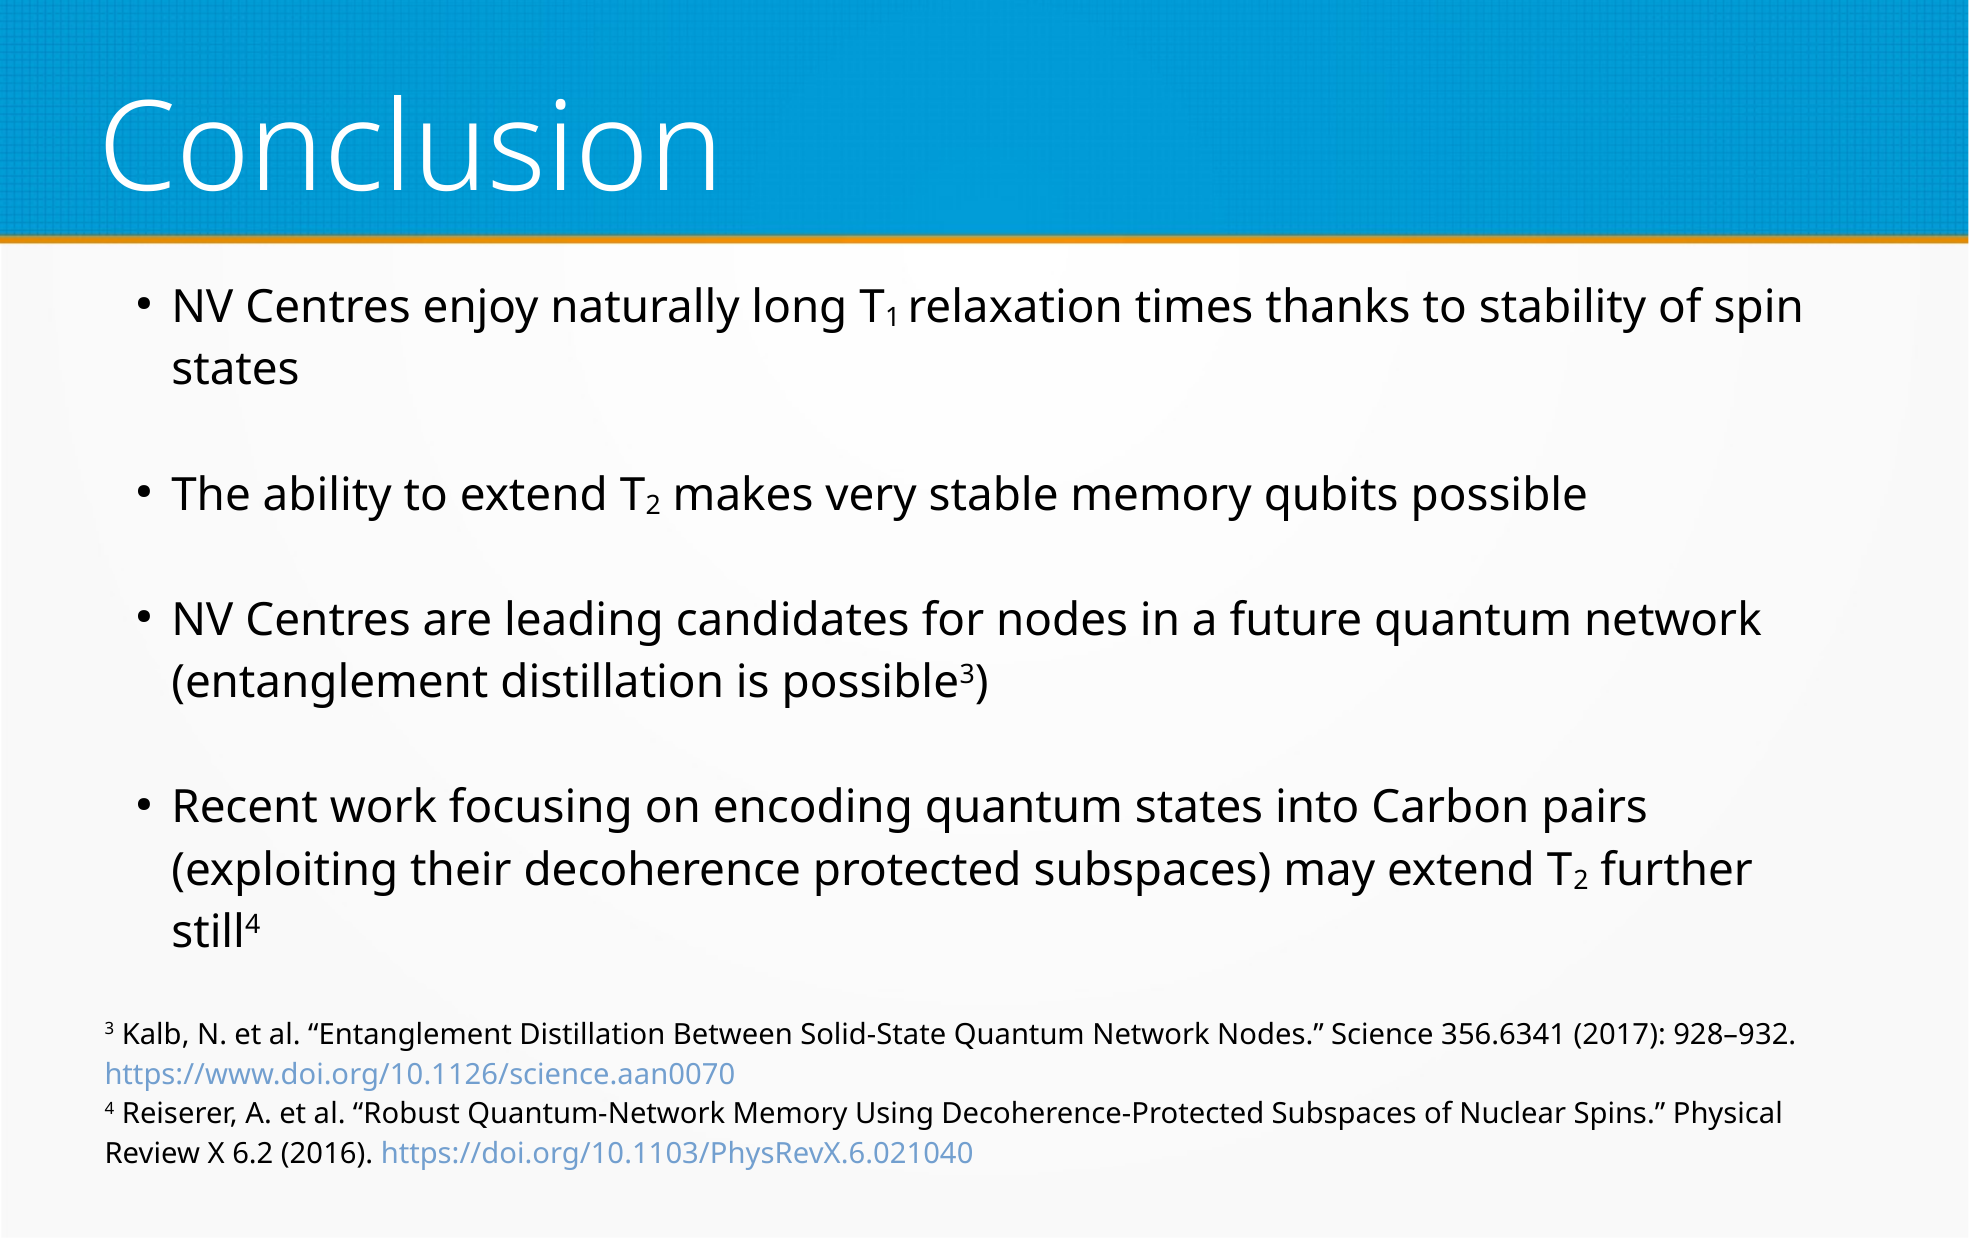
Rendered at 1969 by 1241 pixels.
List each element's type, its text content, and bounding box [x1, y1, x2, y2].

text_box 3 Kalb, N. et al. “Entanglement Distillation Between Solid-State Quantum Network Nodes.” Science 356.6341 (2017): 928–932. https://www.doi.org/10.1126/science.aan0070 4 Reiserer, A. et al. “Robust Quantum-Network Memory Using Decoherence-Protected Subspaces of Nuclear Spins.” Physical Review X 6.2 (2016). https://doi.org/10.1103/PhysRevX.6.021040 [98, 1017, 1847, 1168]
picture [0, 233, 1969, 1241]
text_box NV Centres enjoy naturally long T1 relaxation times thanks to stability of spin states The ability to extend T2 makes very stable memory qubits possible NV Centres are leading candidates for nodes in a future quantum network (entanglement distillation is possible3) Recent work focusing on encoding quantum states into Carbon pairs (exploiting their decoherence protected subspaces) may extend T2 further still4 [129, 295, 1819, 940]
title Conclusion [98, 19, 1870, 227]
